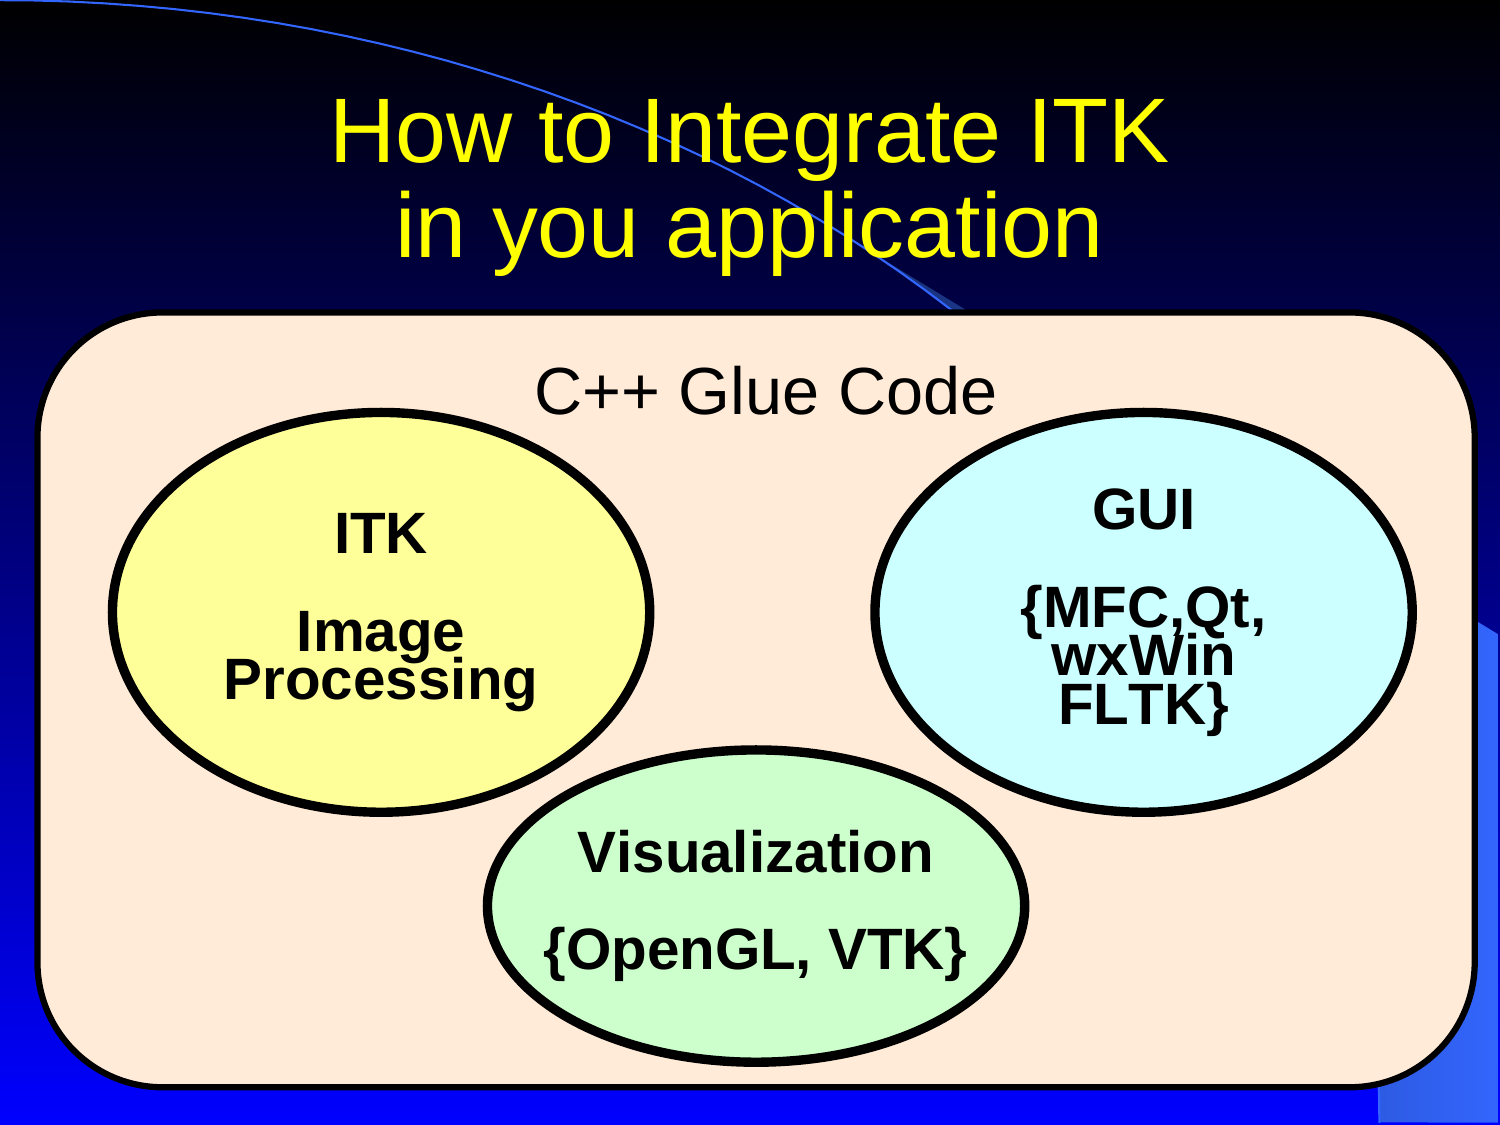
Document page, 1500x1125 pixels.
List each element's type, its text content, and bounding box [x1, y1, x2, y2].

text_box [37, 312, 1475, 1088]
text_box Visualization {OpenGL, VTK} [529, 825, 983, 988]
title How to Integrate ITK in you application [112, 67, 1388, 296]
text_box C++ Glue Code [519, 351, 1013, 437]
text_box GUI {MFC,Qt, wxWin FLTK} [1005, 483, 1282, 743]
text_box ITK Image Processing [209, 506, 554, 718]
